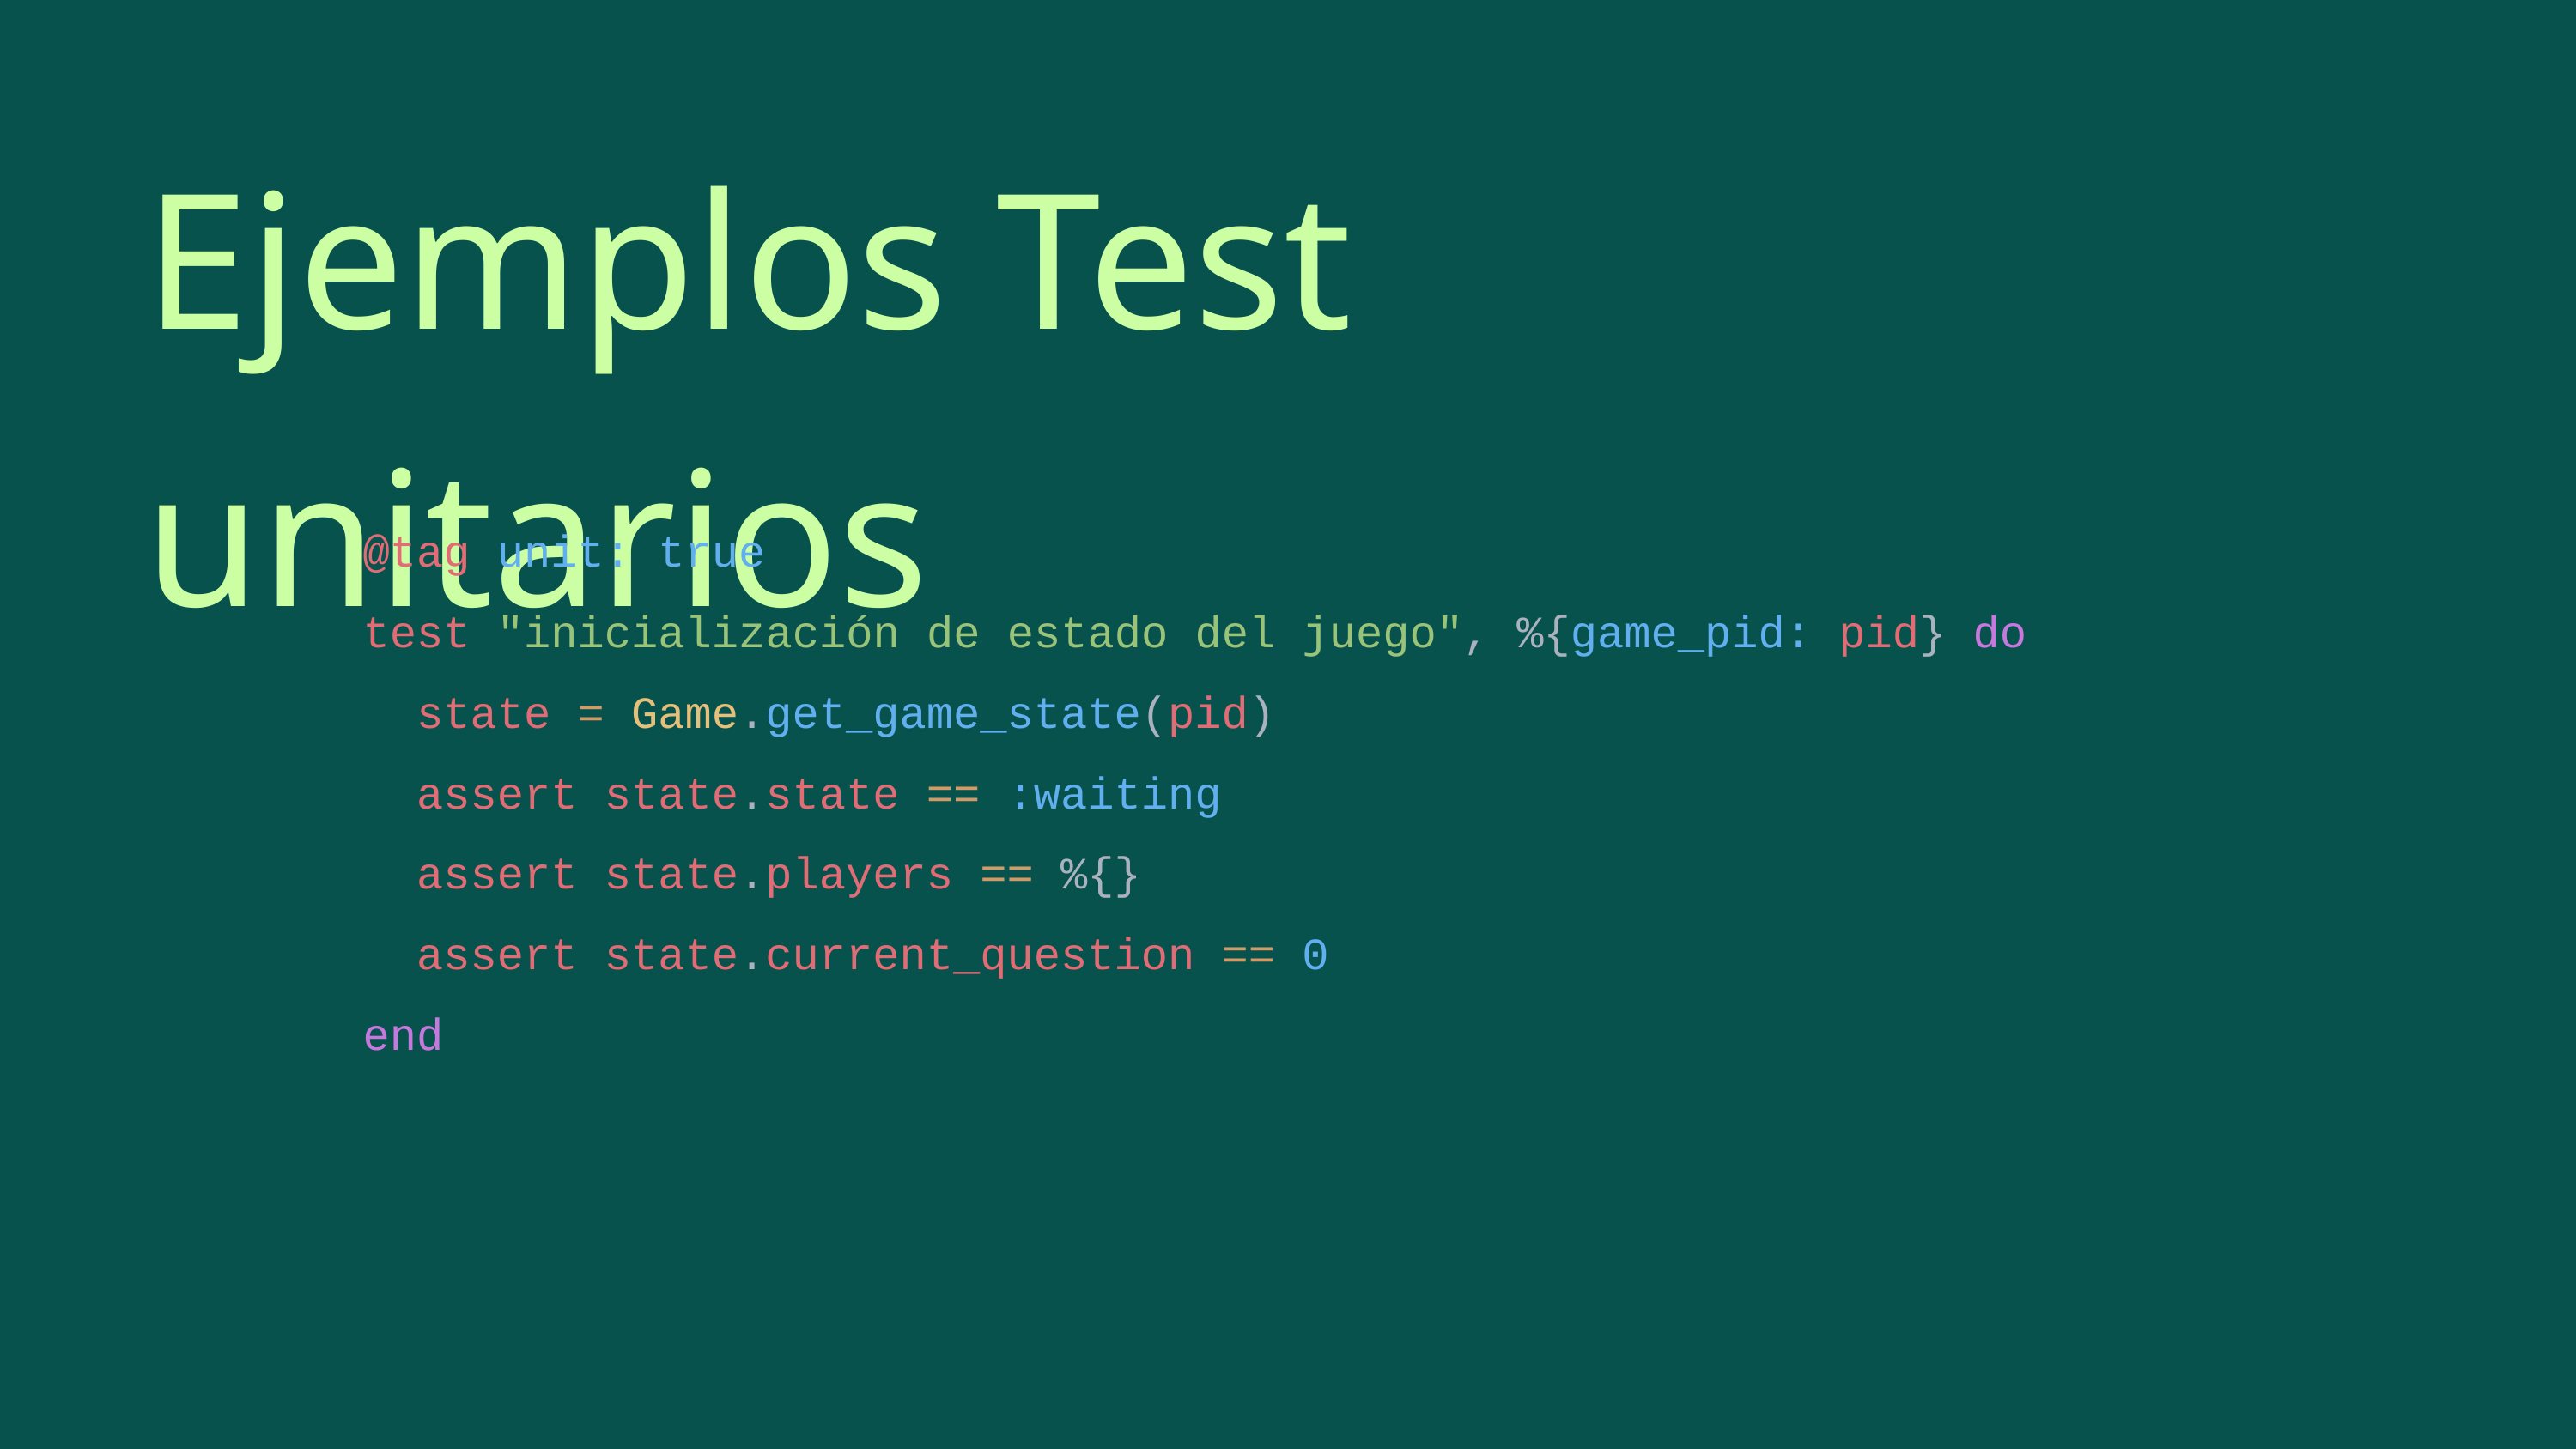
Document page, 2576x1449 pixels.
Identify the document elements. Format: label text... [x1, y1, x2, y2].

text_box Ejemplos Test unitarios [144, 89, 1969, 645]
text_box @tag unit: true test "inicialización de estado del juego", %{game_pid: pid} do state = Game.get_game_state(pid) assert state.state == :waiting assert state.players == %{} assert state.current_question == 0 end [323, 482, 2253, 1072]
